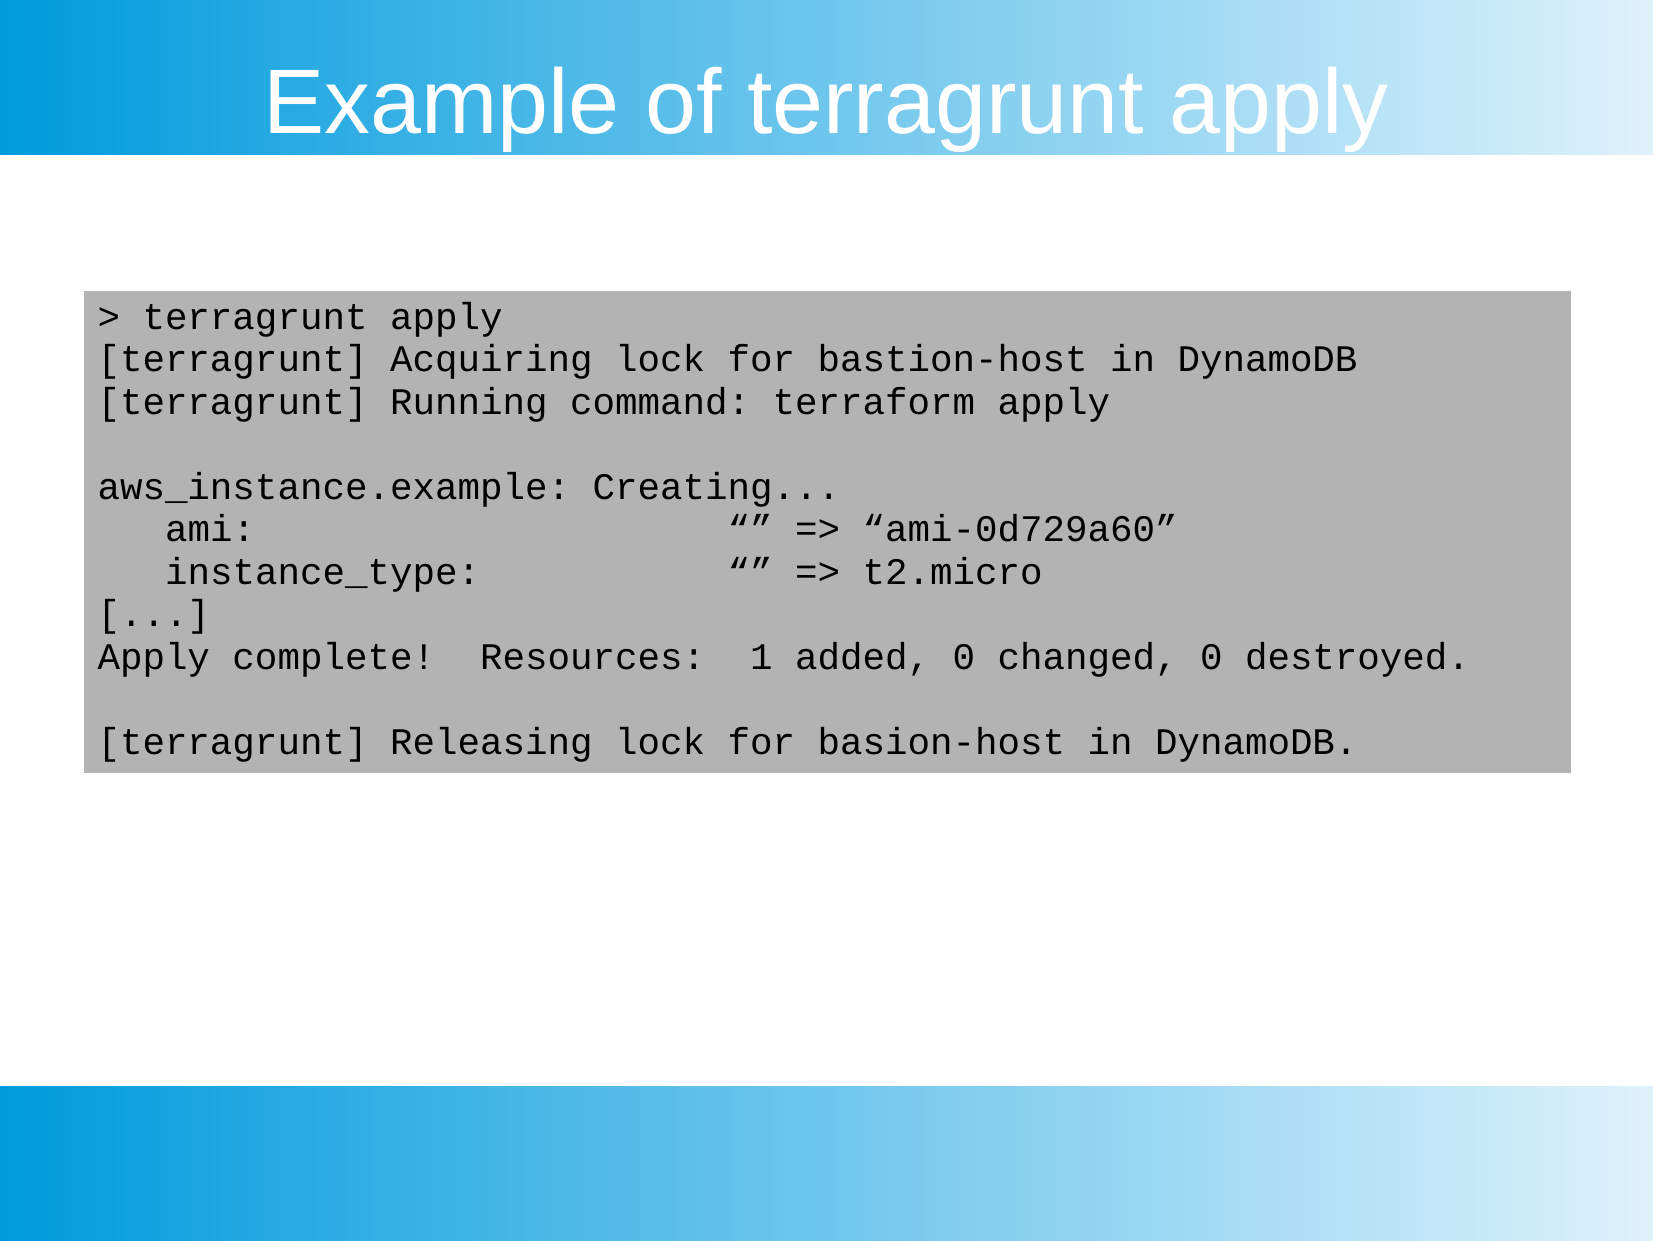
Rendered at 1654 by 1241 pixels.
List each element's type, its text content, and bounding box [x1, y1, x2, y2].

title Example of terragrunt apply [82, 49, 1571, 155]
table_header > terragrunt apply [terragrunt] Acquiring lock for bastion-host in DynamoDB [terragrunt] Running command: terraform apply aws_instance.example: Creating... ami: “” => “ami-0d729a60” instance_type: “” => t2.micro [...] Apply complete! Resources: 1 added, 0 changed, 0 destroyed. [terragrunt] Releasing lock for basion-host in DynamoDB. [84, 291, 1571, 773]
